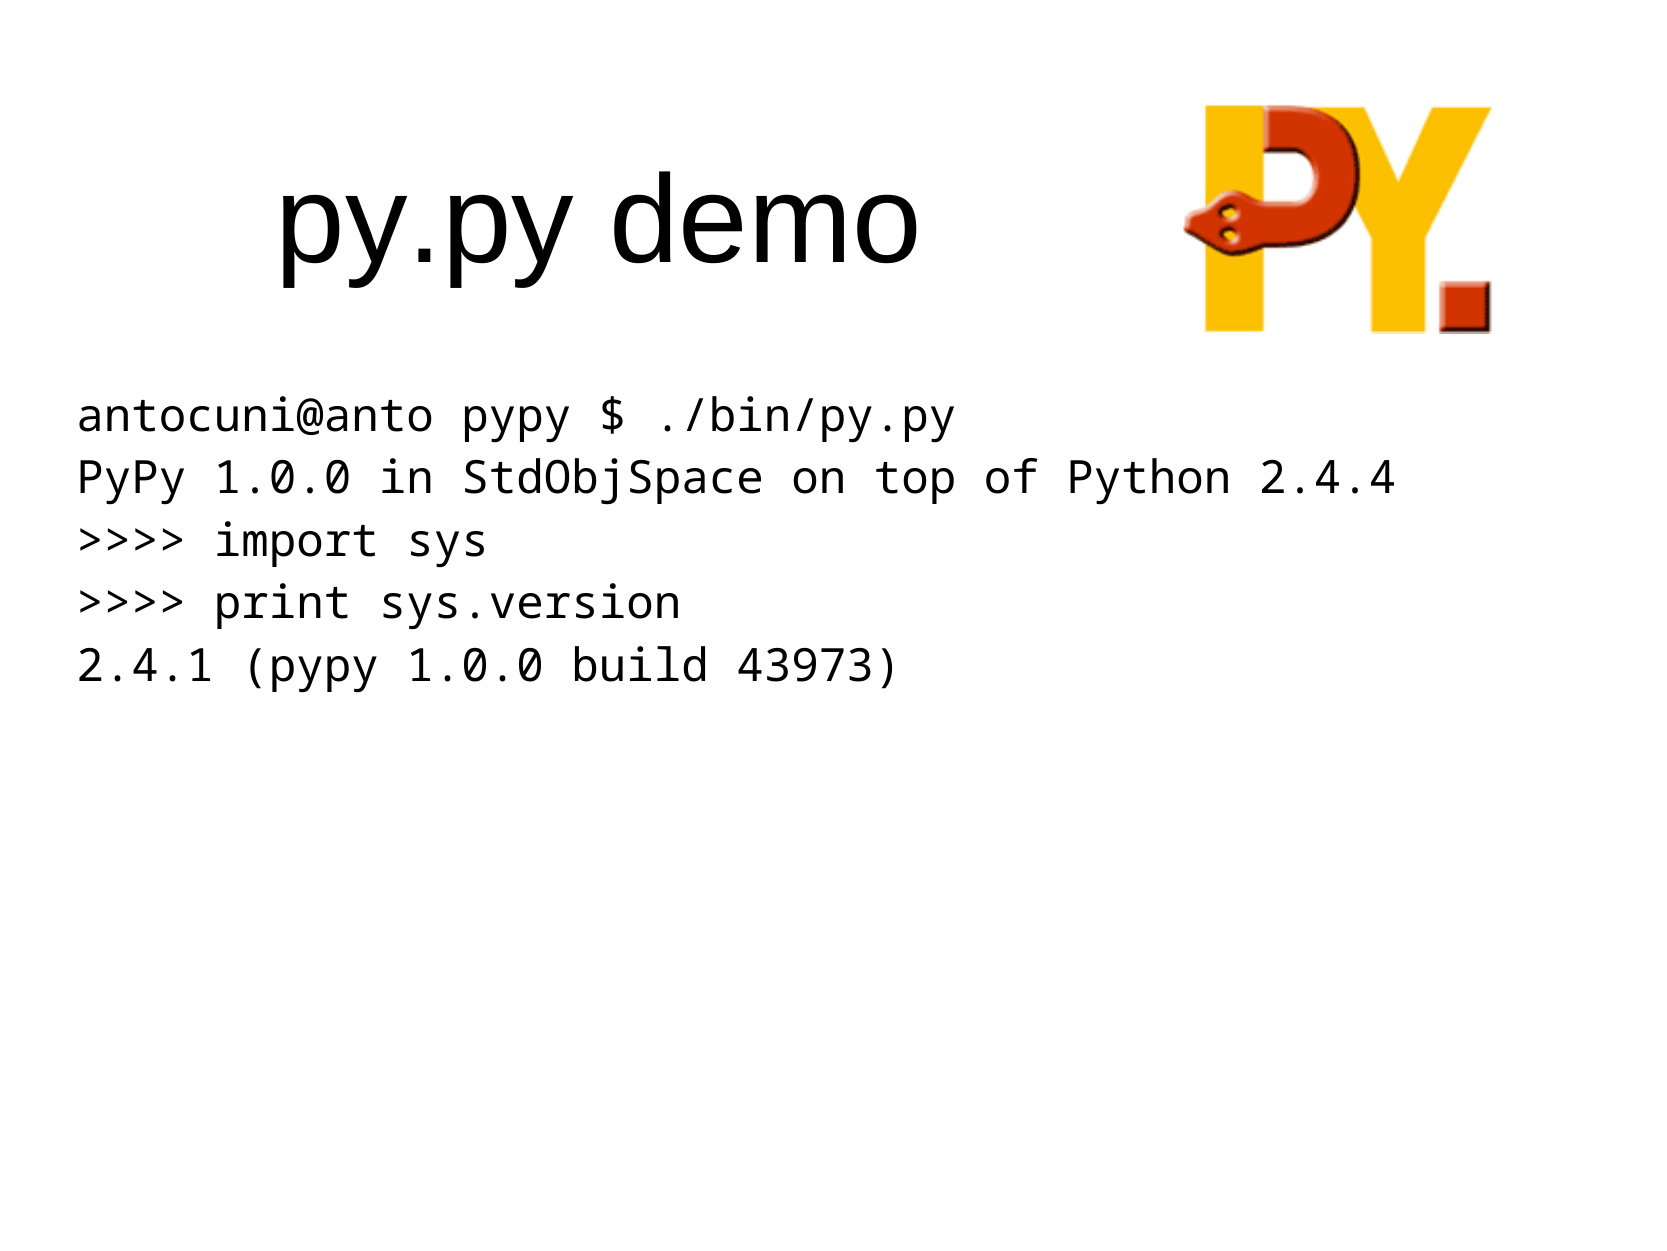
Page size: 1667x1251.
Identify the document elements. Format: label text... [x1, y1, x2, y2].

title py.py demo [37, 0, 1161, 459]
text_box antocuni@anto pypy $ ./bin/py.py PyPy 1.0.0 in StdObjSpace on top of Python 2.4.4 >>>> import sys >>>> print sys.version 2.4.1 (pypy 1.0.0 build 43973) [61, 375, 1595, 1219]
picture [1183, 104, 1494, 334]
